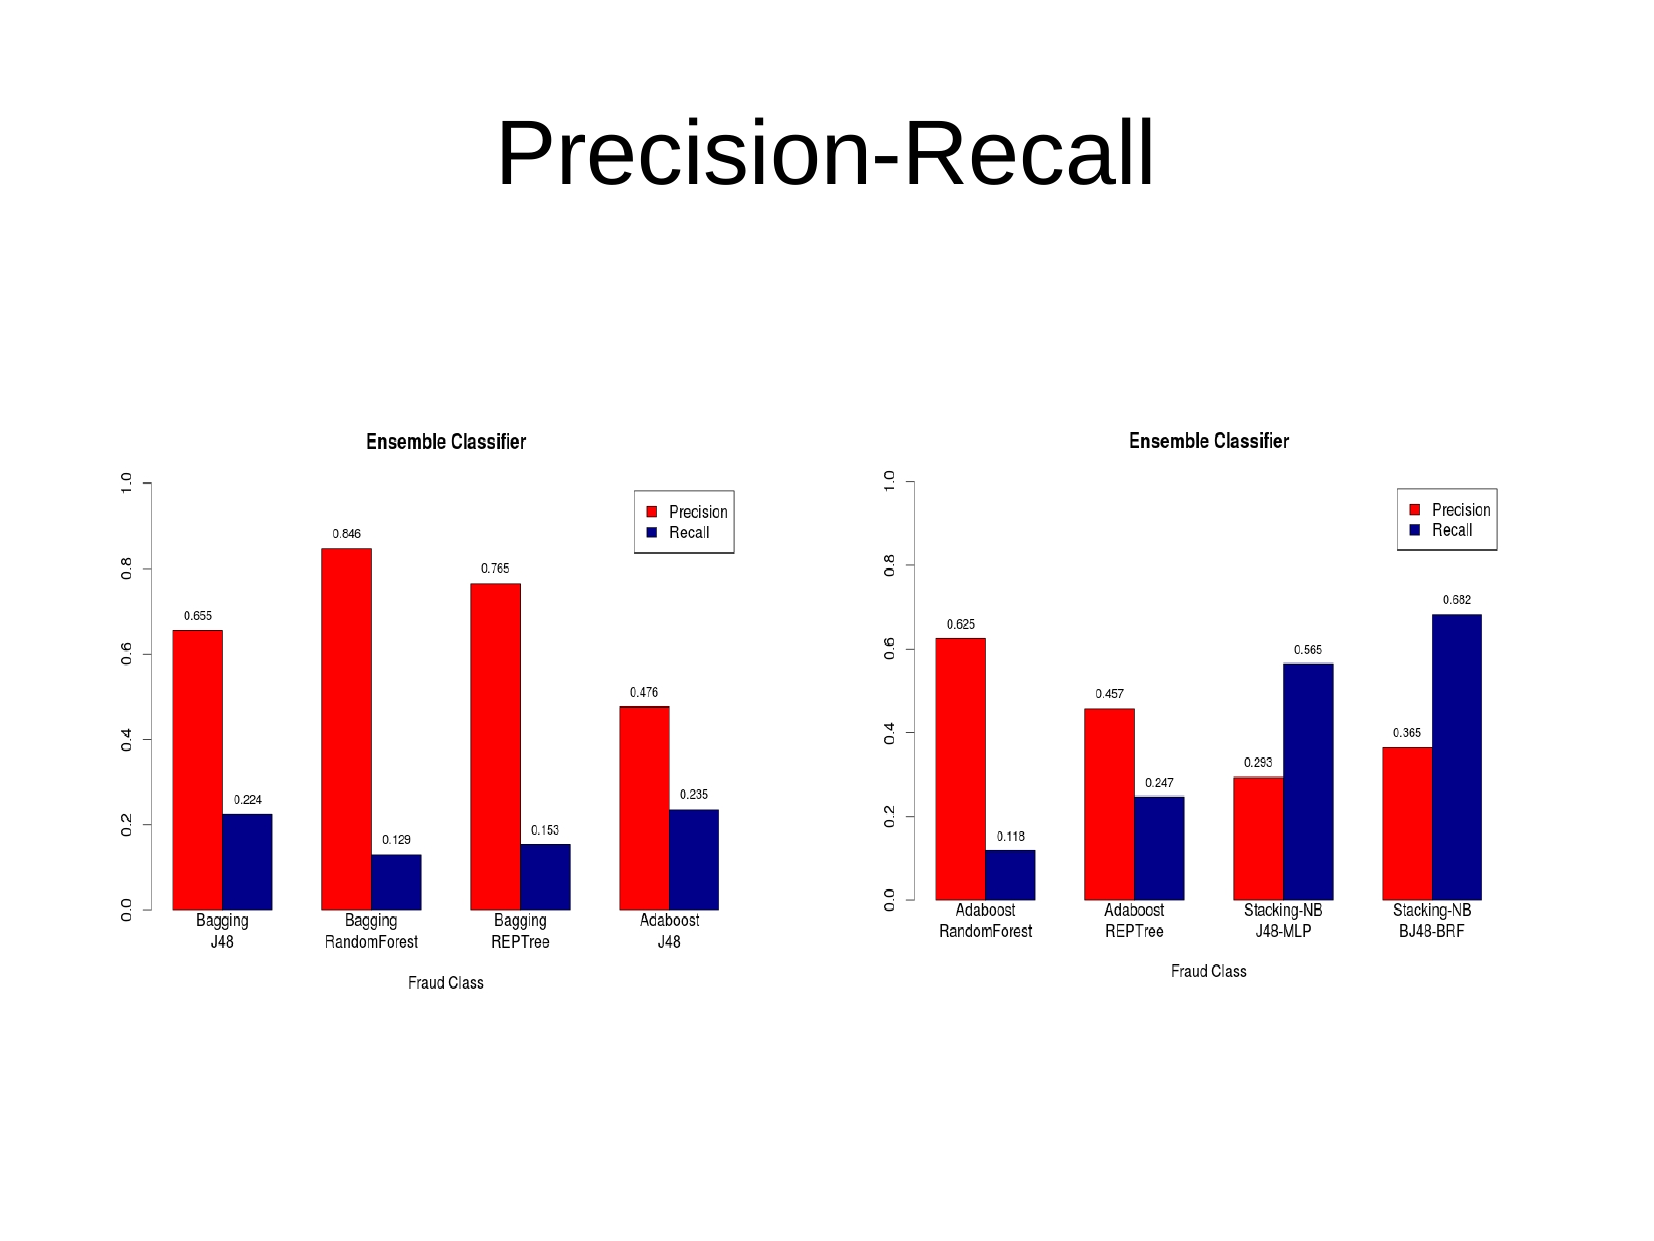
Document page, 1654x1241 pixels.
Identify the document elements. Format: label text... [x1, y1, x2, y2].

picture [845, 399, 1572, 1004]
title Precision-Recall [82, 49, 1571, 257]
picture [82, 399, 809, 1016]
